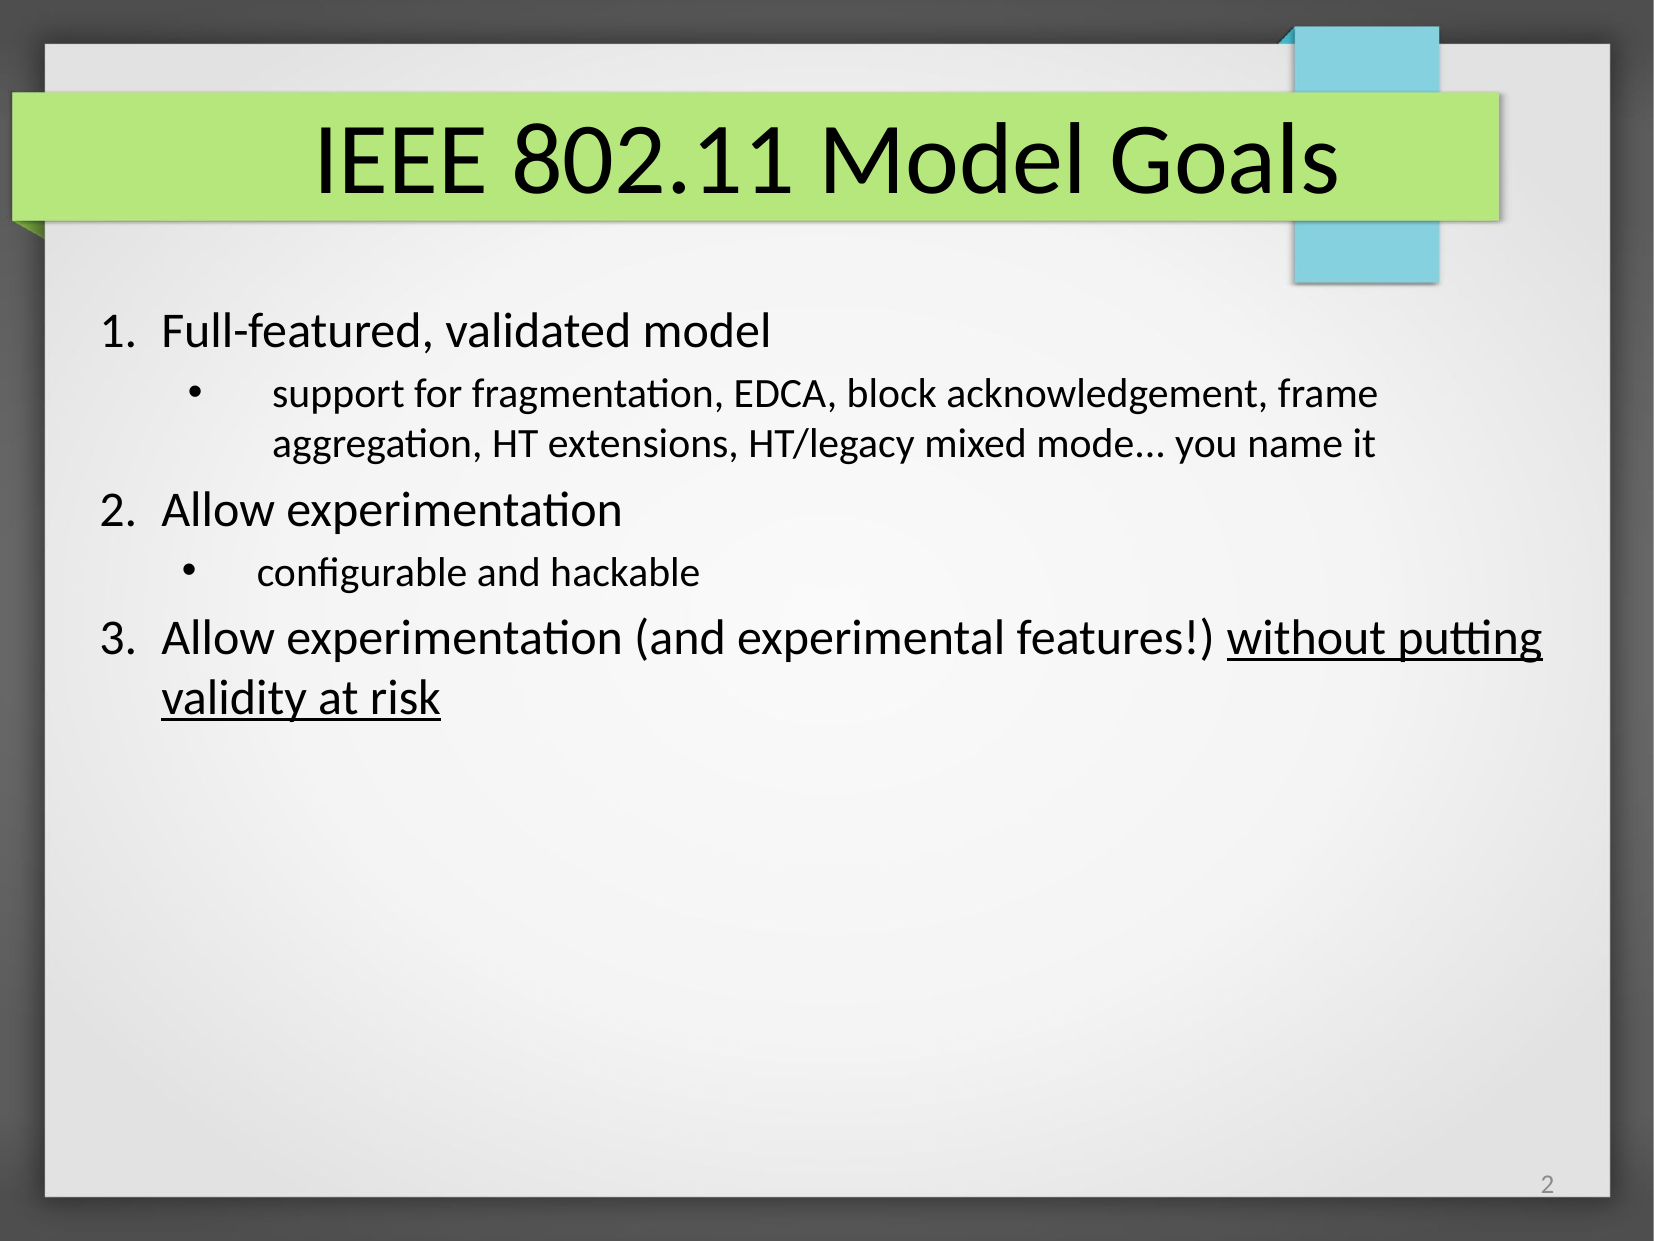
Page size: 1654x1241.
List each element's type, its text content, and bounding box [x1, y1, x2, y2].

title IEEE 802.11 Model Goals [82, 49, 1571, 257]
list Full-featured, validated model support for fragmentation, EDCA, block acknowledgement, frame aggregation, HT extensions, HT/legacy mixed mode... you name it Allow experimentation configurable and hackable Allow experimentation (and experimental features!) without putting validity at risk [82, 289, 1571, 1108]
slide_number <number> [1185, 1149, 1571, 1216]
picture [0, 0, 1654, 1241]
